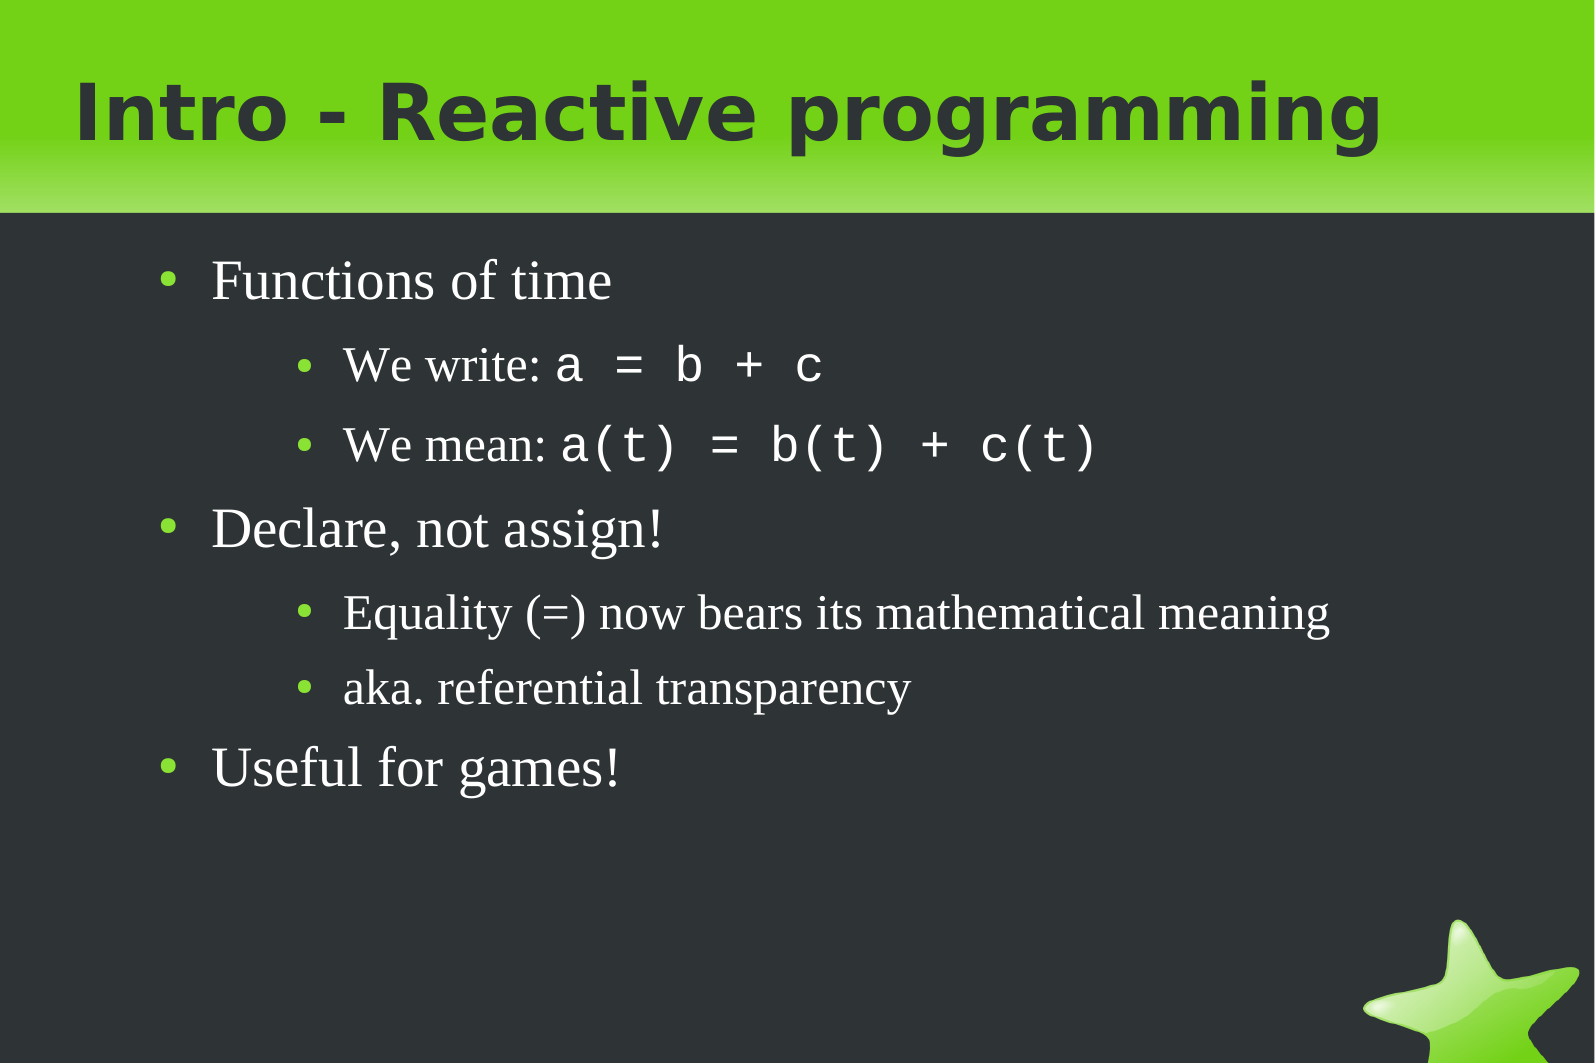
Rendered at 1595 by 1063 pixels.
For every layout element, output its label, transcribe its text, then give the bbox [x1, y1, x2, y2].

list Functions of time We write: a = b + c We mean: a(t) = b(t) + c(t) Declare, not assign! Equality (=) now bears its mathematical meaning aka. referential transparency Useful for games! [79, 248, 1515, 951]
title Intro - Reactive programming [74, 25, 1510, 203]
picture [0, 0, 1595, 1063]
